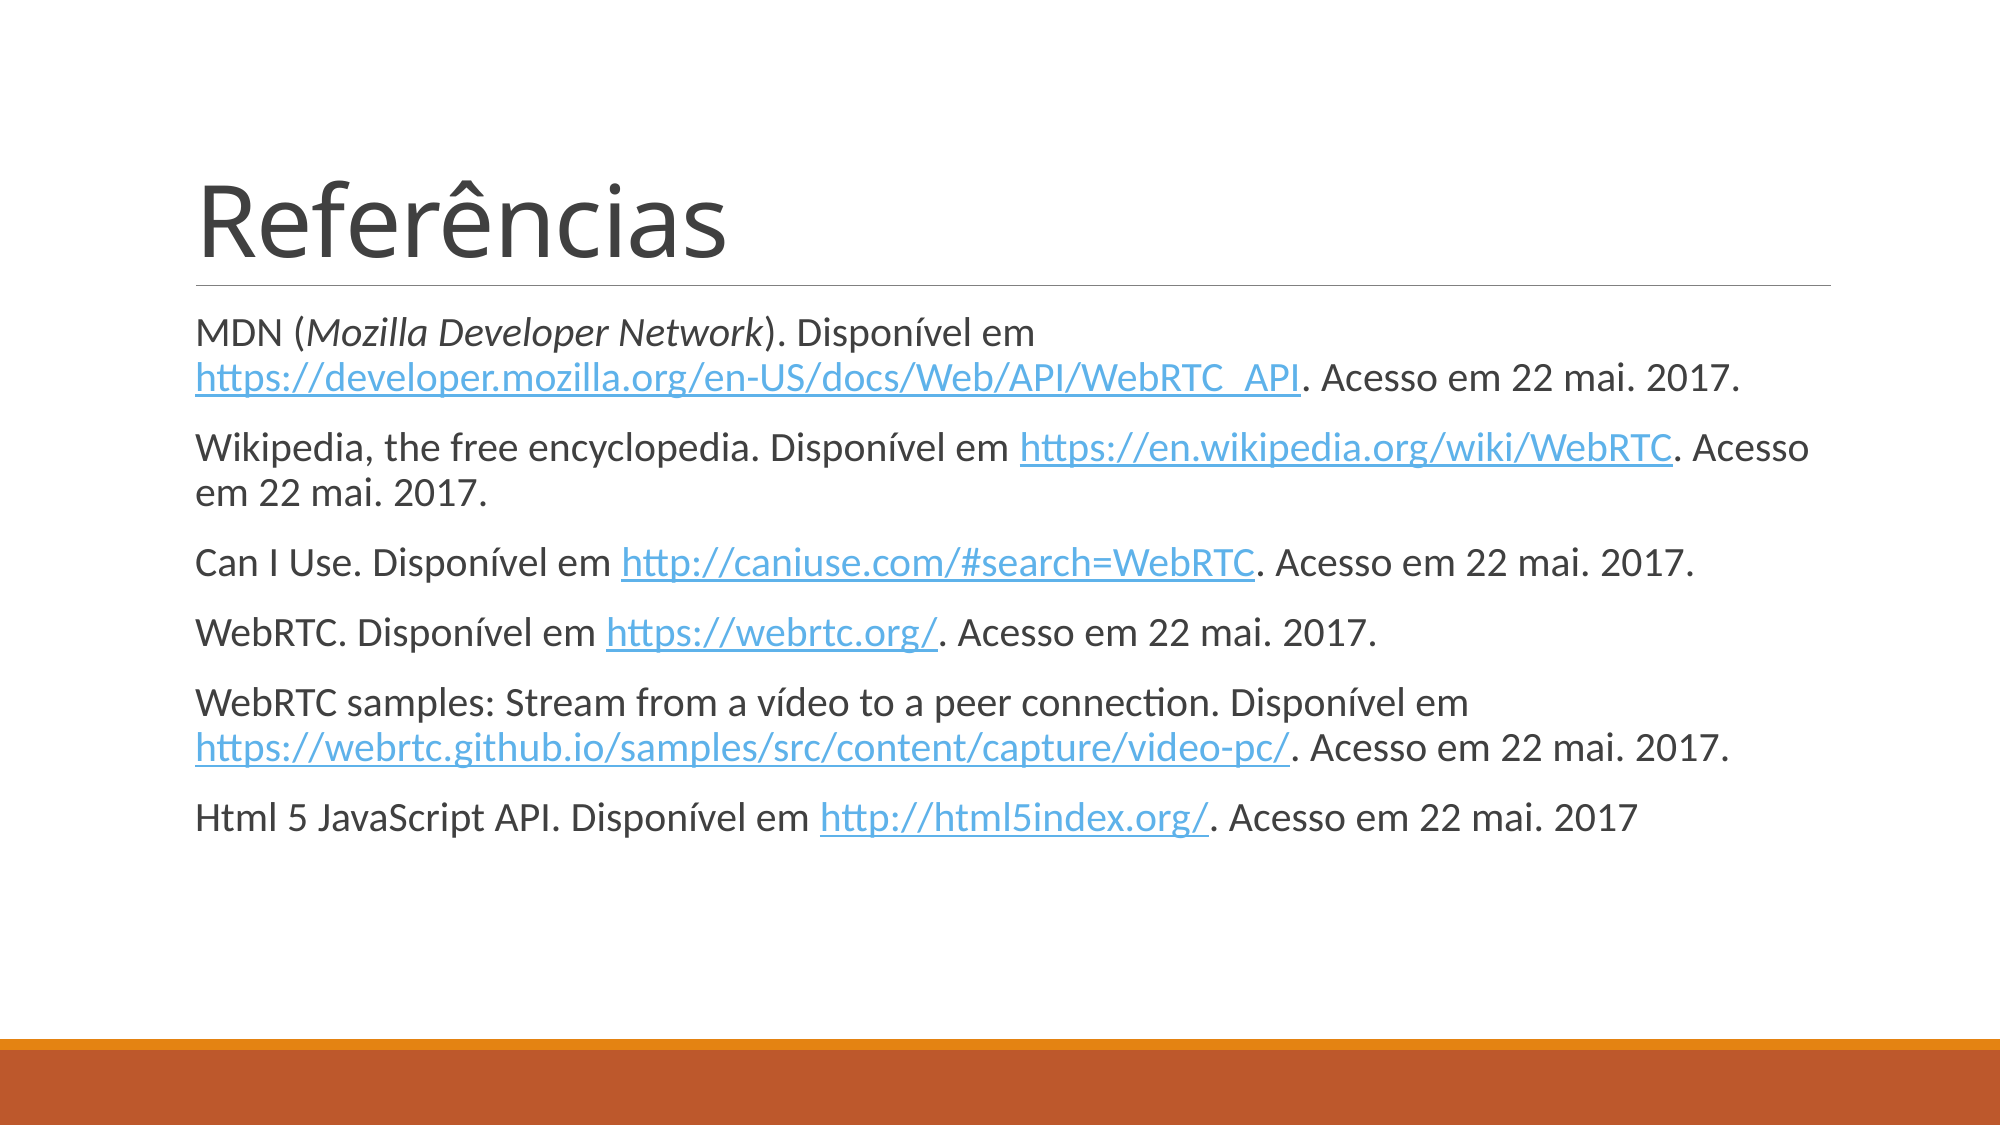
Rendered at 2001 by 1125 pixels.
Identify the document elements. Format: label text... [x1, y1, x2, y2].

list MDN (Mozilla Developer Network). Disponível em https://developer.mozilla.org/en-US/docs/Web/API/WebRTC_API. Acesso em 22 mai. 2017. Wikipedia, the free encyclopedia. Disponível em https://en.wikipedia.org/wiki/WebRTC. Acesso em 22 mai. 2017. Can I Use. Disponível em http://caniuse.com/#search=WebRTC. Acesso em 22 mai. 2017. WebRTC. Disponível em https://webrtc.org/. Acesso em 22 mai. 2017. WebRTC samples: Stream from a vídeo to a peer connection. Disponível em https://webrtc.github.io/samples/src/content/capture/video-pc/. Acesso em 22 mai. 2017. Html 5 JavaScript API. Disponível em http://html5index.org/. Acesso em 22 mai. 2017 [180, 302, 1830, 963]
title Referências [180, 47, 1830, 285]
